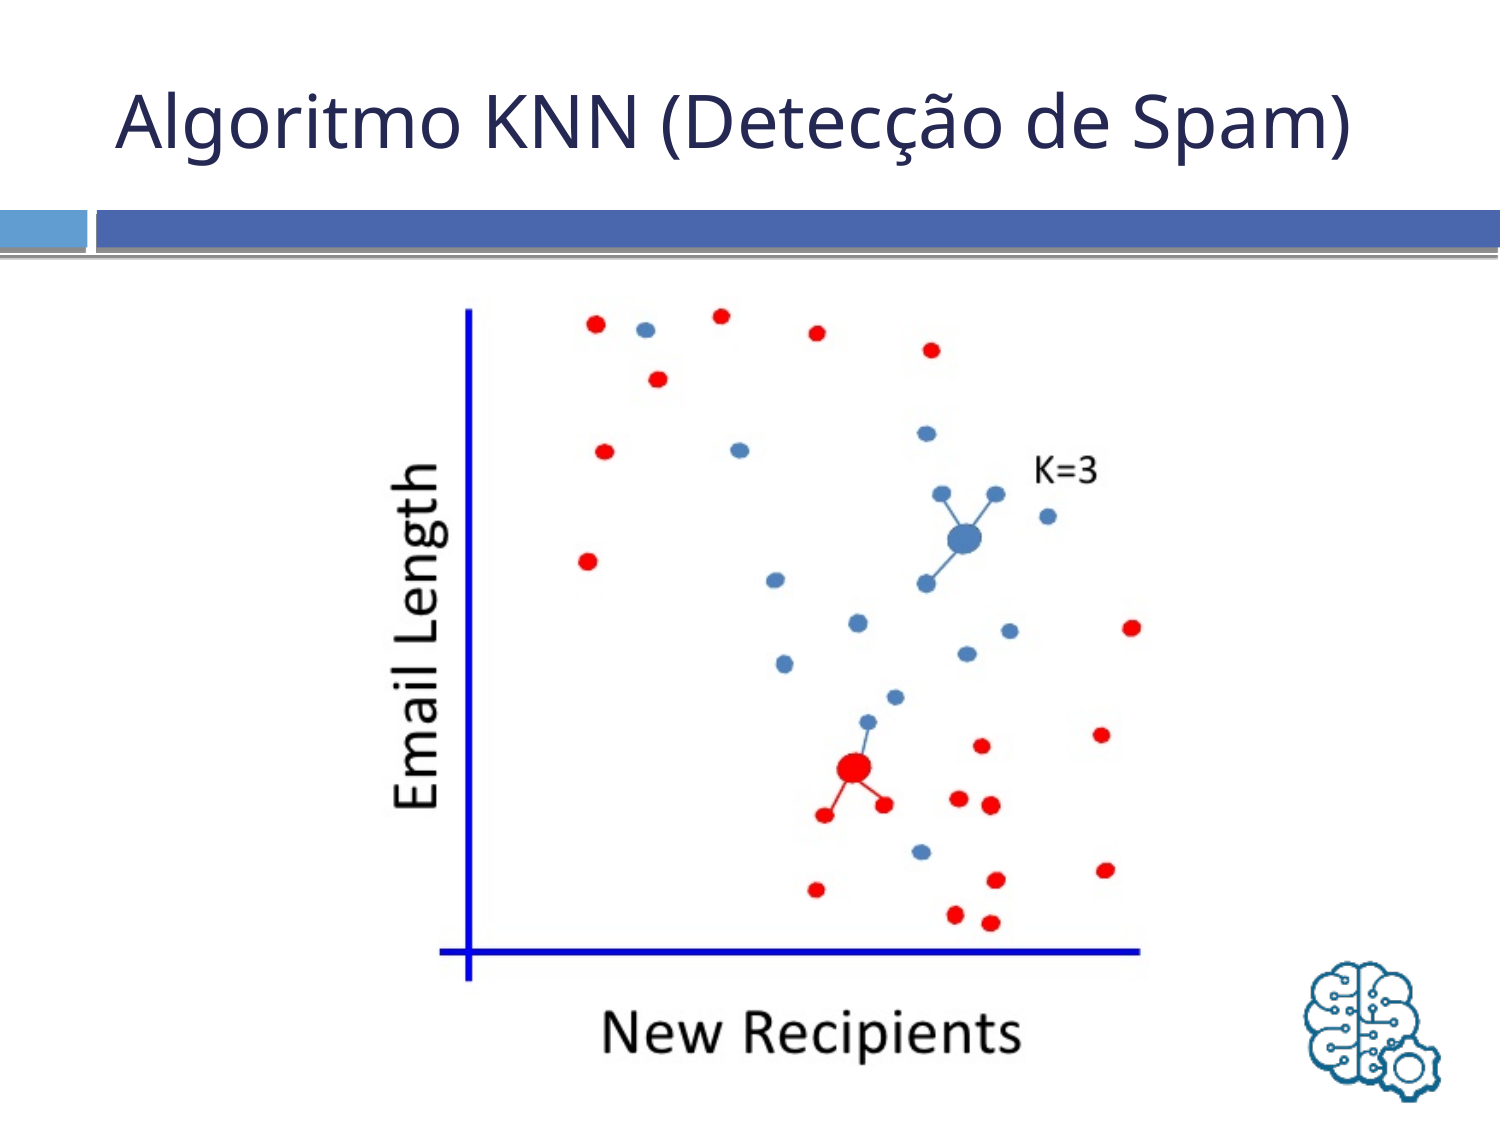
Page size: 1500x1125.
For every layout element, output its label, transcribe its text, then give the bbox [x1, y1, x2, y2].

picture [1297, 955, 1449, 1106]
picture [346, 273, 1153, 1067]
title Algoritmo KNN (Detecção de Spam) [100, 37, 1438, 200]
